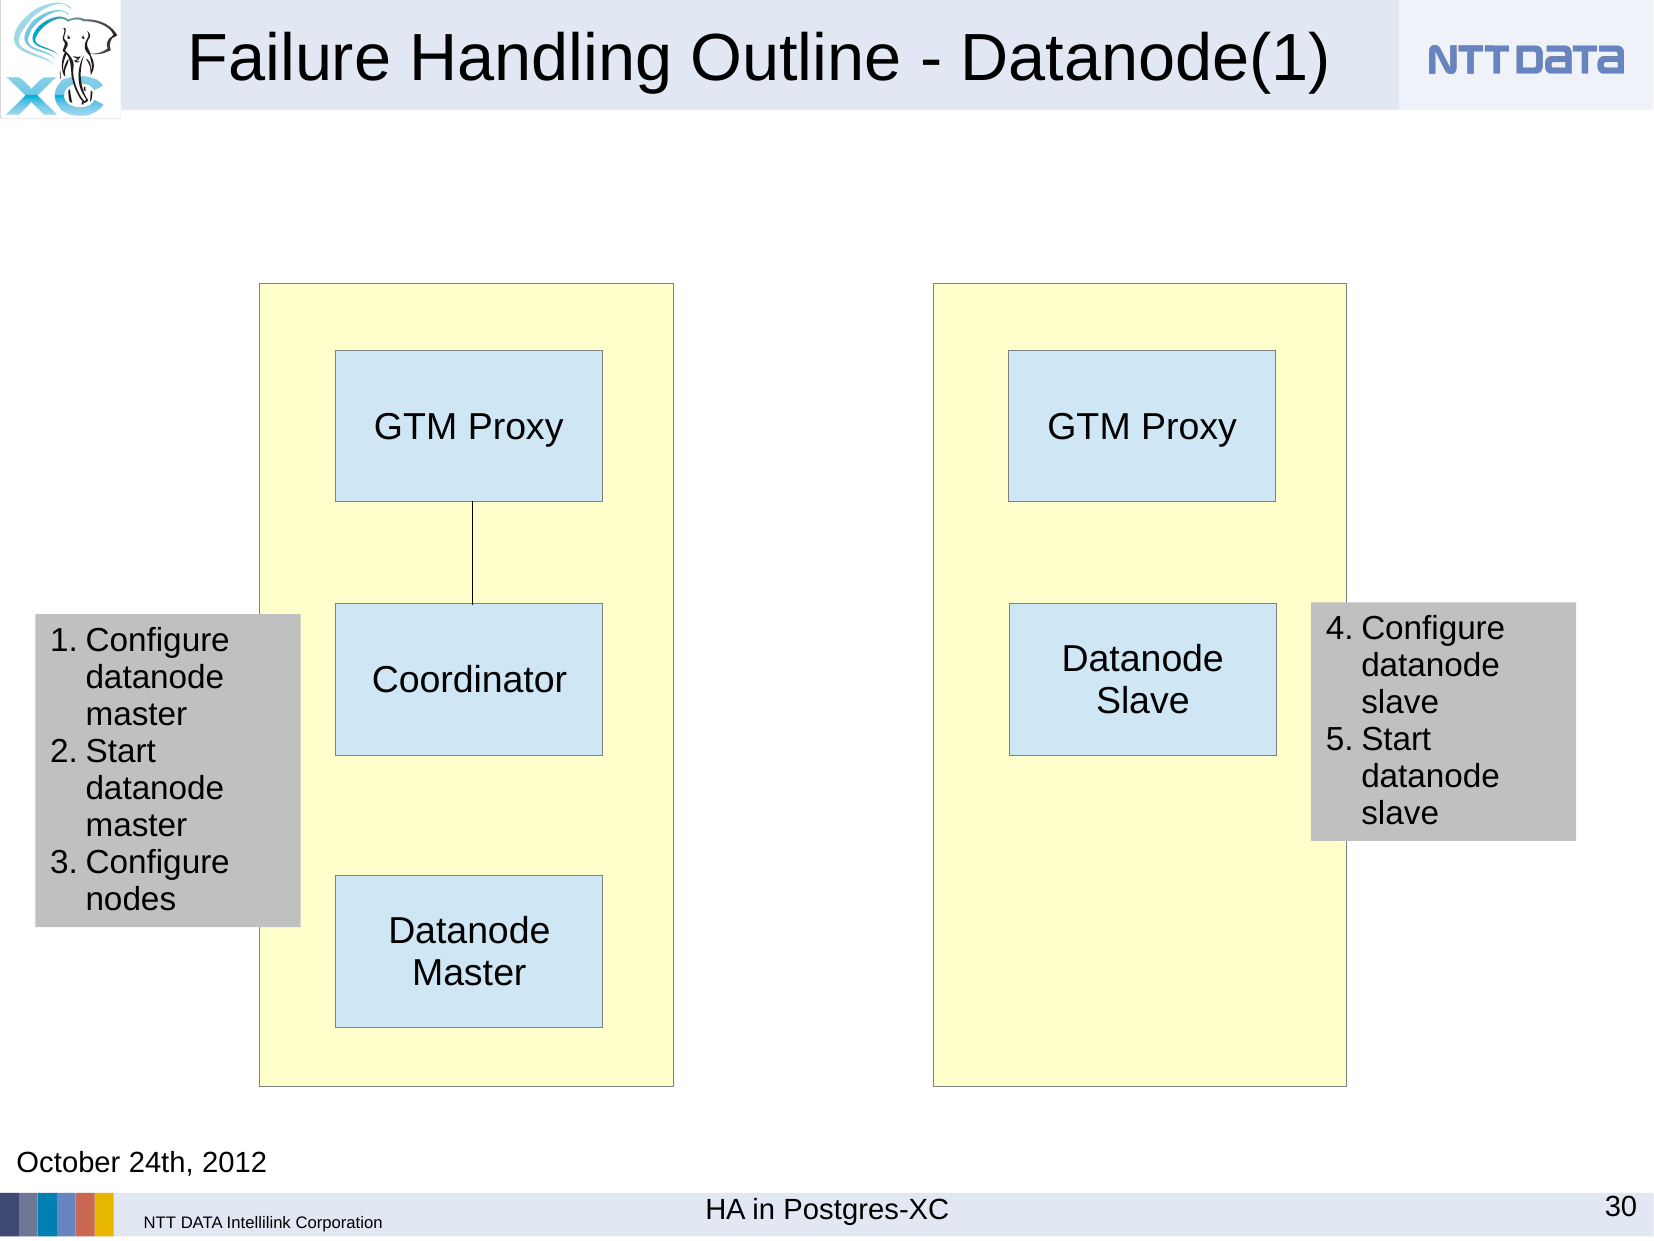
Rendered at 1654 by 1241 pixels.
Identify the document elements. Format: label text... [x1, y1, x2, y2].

text_box [933, 283, 1347, 1087]
text_box Datanode Slave [1009, 603, 1277, 756]
text_box GTM Proxy [1008, 350, 1276, 502]
text_box Datanode Master [335, 875, 603, 1028]
text_box Coordinator [335, 603, 603, 756]
text_box GTM Proxy [335, 350, 603, 502]
title Failure Handling Outline - Datanode(1) [120, 3, 1399, 110]
text_box Configure datanode master Start datanode master Configure nodes [35, 614, 301, 928]
picture [0, 0, 121, 119]
text_box [259, 283, 674, 1087]
text_box Configure datanode slave Start datanode slave [1311, 602, 1577, 841]
picture [1429, 45, 1624, 74]
